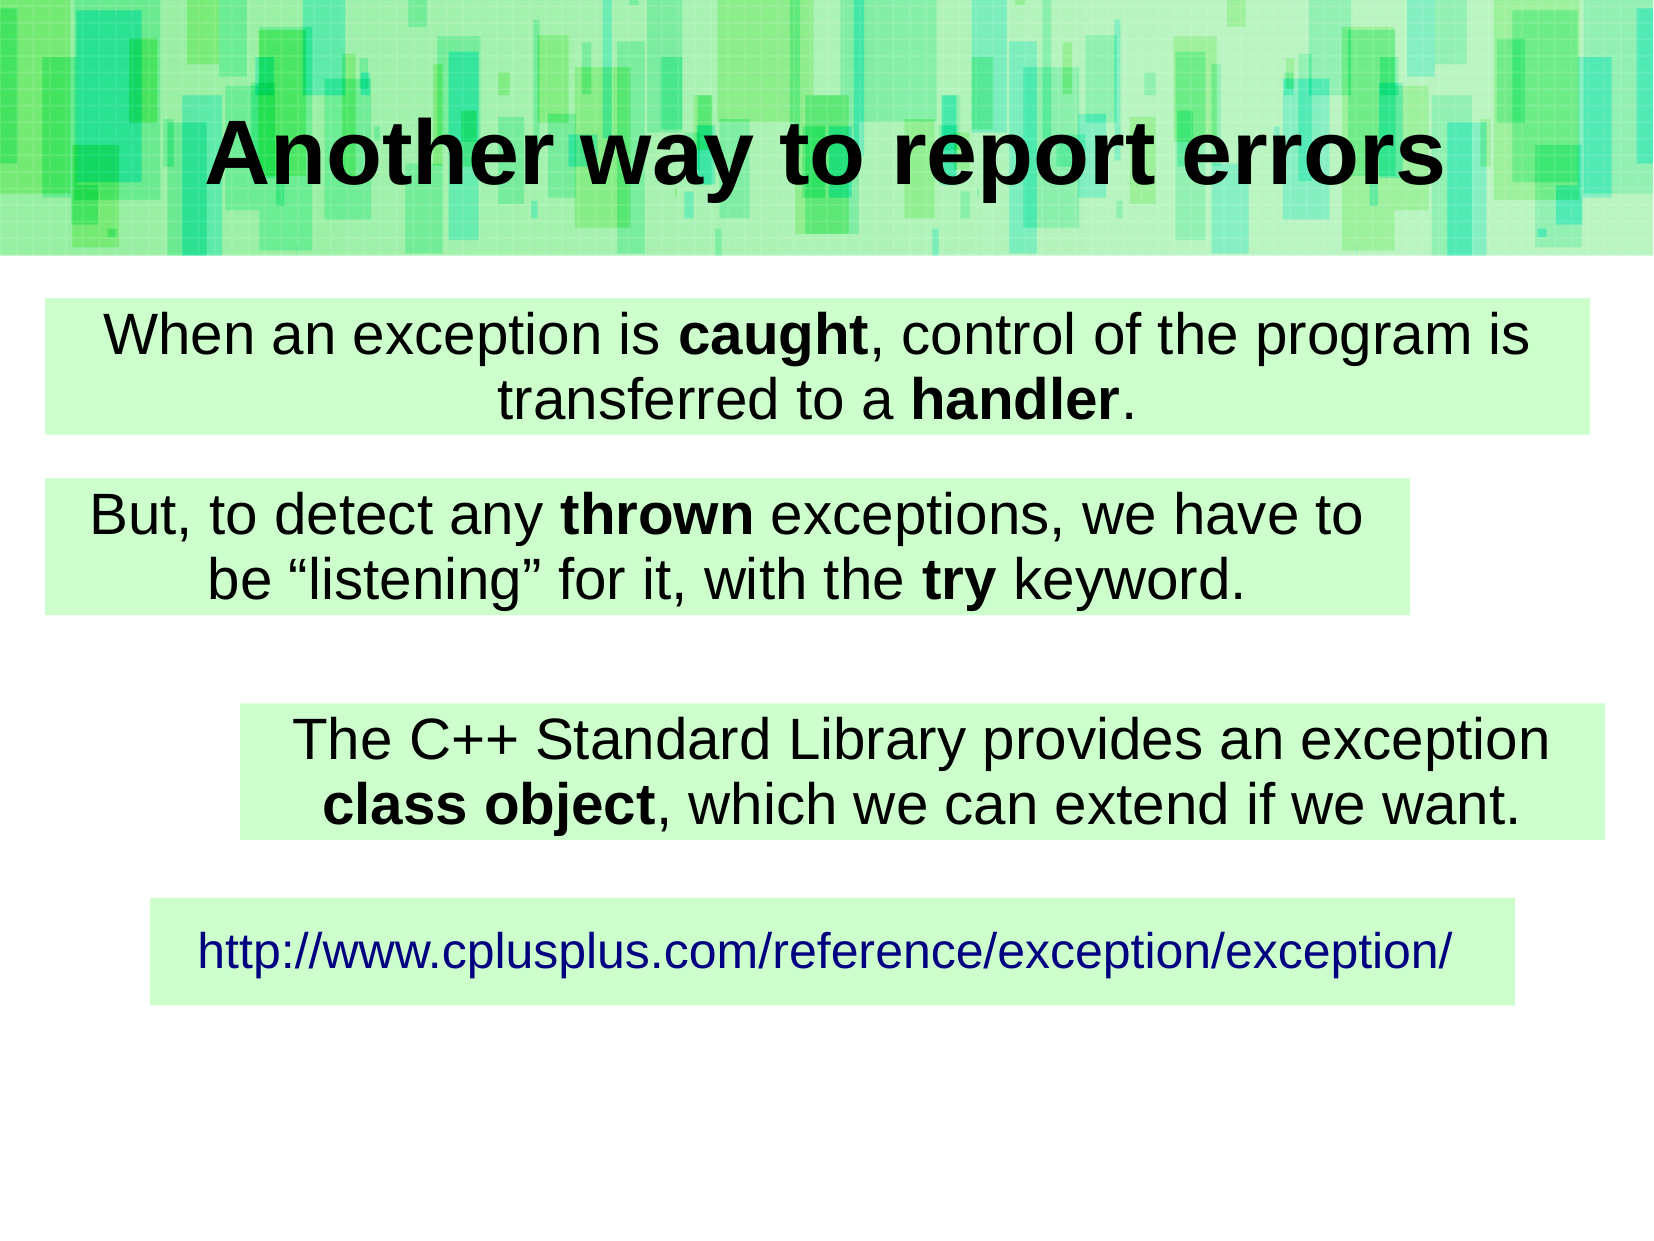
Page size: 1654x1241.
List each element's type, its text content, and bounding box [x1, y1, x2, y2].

text_box http://www.cplusplus.com/reference/exception/exception/ [150, 897, 1516, 1006]
text_box When an exception is caught, control of the program is transferred to a handler. [45, 298, 1591, 435]
text_box But, to detect any thrown exceptions, we have to be “listening” for it, with the try keyword. [45, 478, 1411, 616]
title Another way to report errors [82, 49, 1571, 257]
text_box The C++ Standard Library provides an exception class object, which we can extend if we want. [240, 703, 1606, 841]
picture [0, 0, 1654, 1241]
